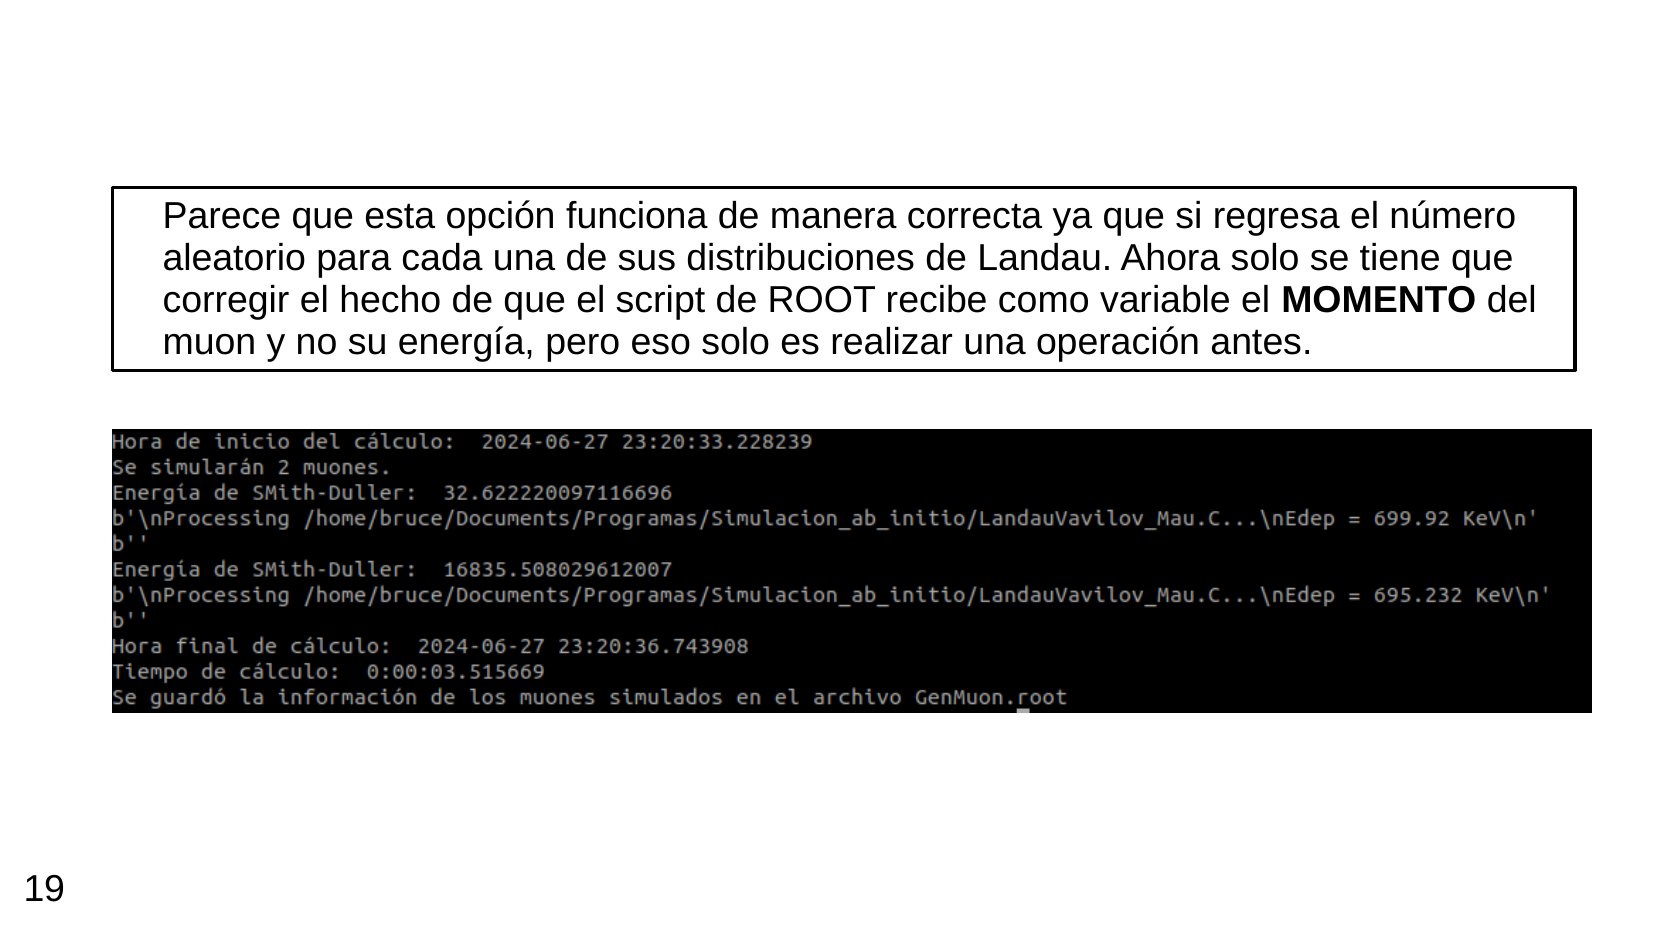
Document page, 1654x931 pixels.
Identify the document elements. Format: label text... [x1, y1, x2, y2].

text_box Parece que esta opción funciona de manera correcta ya que si regresa el número aleatorio para cada una de sus distribuciones de Landau. Ahora solo se tiene que corregir el hecho de que el script de ROOT recibe como variable el MOMENTO del muon y no su energía, pero eso solo es realizar una operación antes. [112, 187, 1576, 371]
picture [112, 429, 1592, 713]
text_box <number> [8, 860, 638, 931]
